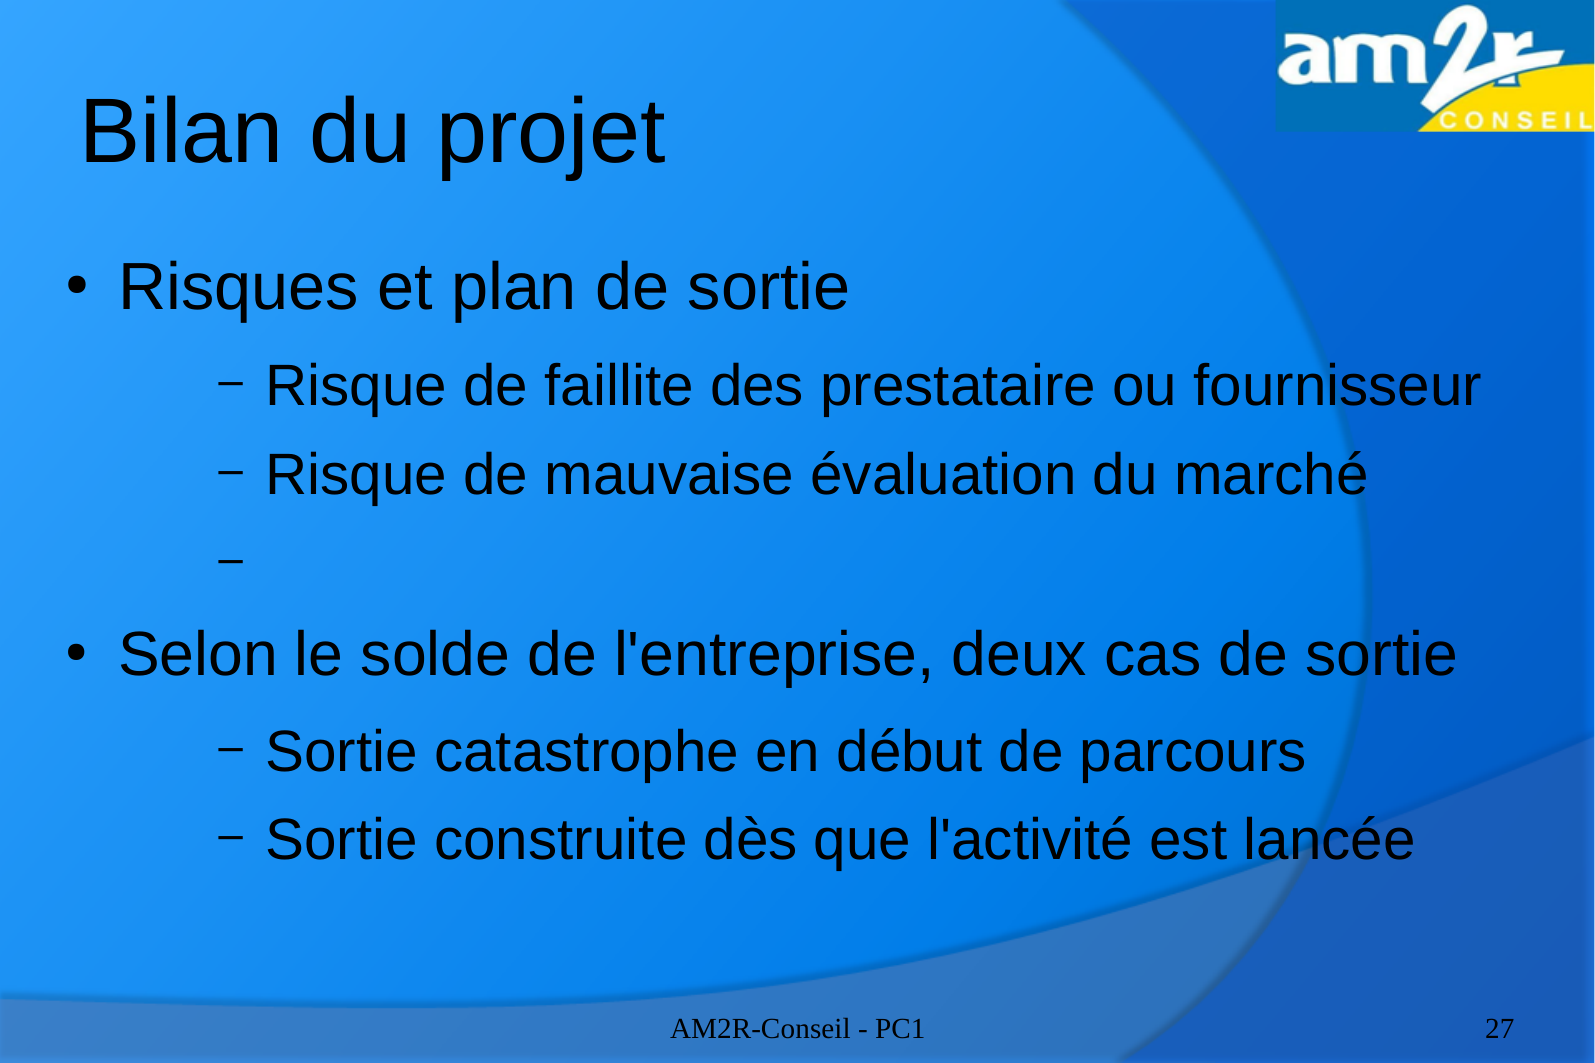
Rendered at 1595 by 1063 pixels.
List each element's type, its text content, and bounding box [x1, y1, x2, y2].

title Bilan du projet [79, 42, 1253, 220]
list Risques et plan de sortie Risque de faillite des prestataire ou fournisseur Risque de mauvaise évaluation du marché Selon le solde de l'entreprise, deux cas de sortie Sortie catastrophe en début de parcours Sortie construite dès que l'activité est lancée [29, 248, 1515, 951]
picture [0, 0, 1595, 1063]
